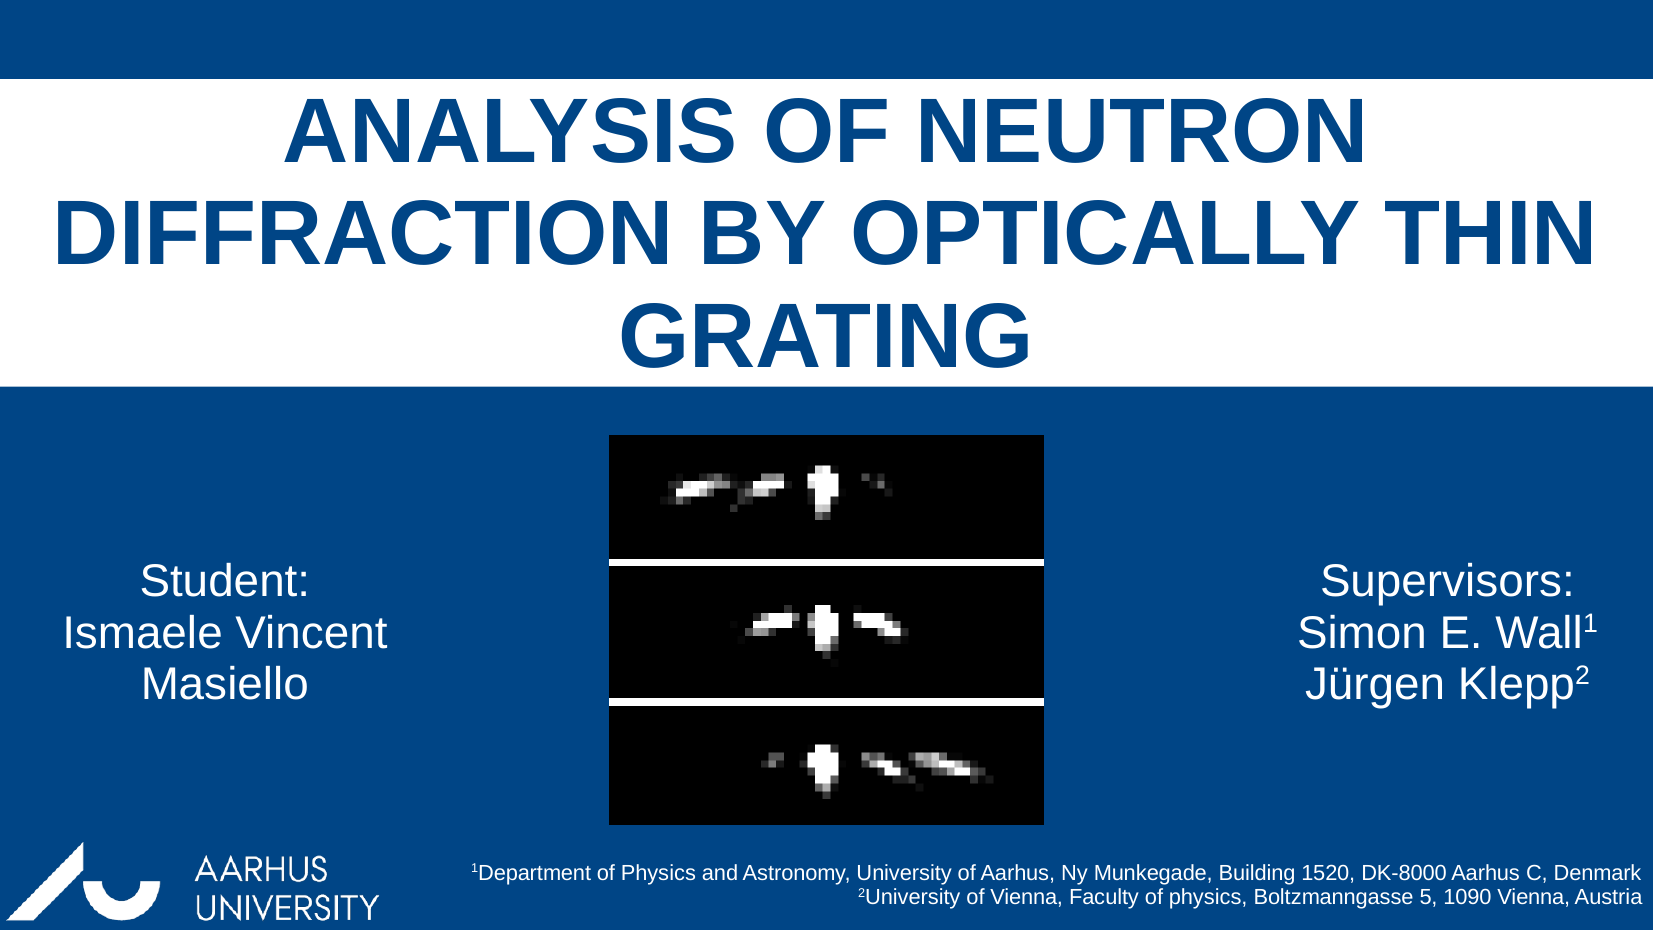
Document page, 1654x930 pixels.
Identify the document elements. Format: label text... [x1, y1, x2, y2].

picture [609, 435, 1044, 825]
picture [5, 841, 414, 928]
text_box 1Department of Physics and Astronomy, University of Aarhus, Ny Munkegade, Building 1520, DK-8000 Aarhus C, Denmark 2University of Vienna, Faculty of physics, Boltzmanngasse 5, 1090 Vienna, Austria [443, 853, 1653, 917]
text_box Student: Ismaele Vincent Masiello [45, 547, 406, 717]
title ANALYSIS OF NEUTRON DIFFRACTION BY OPTICALLY THIN GRATING [0, 79, 1653, 387]
text_box Supervisors: Simon E. Wall1 Jürgen Klepp2 [1275, 547, 1621, 717]
